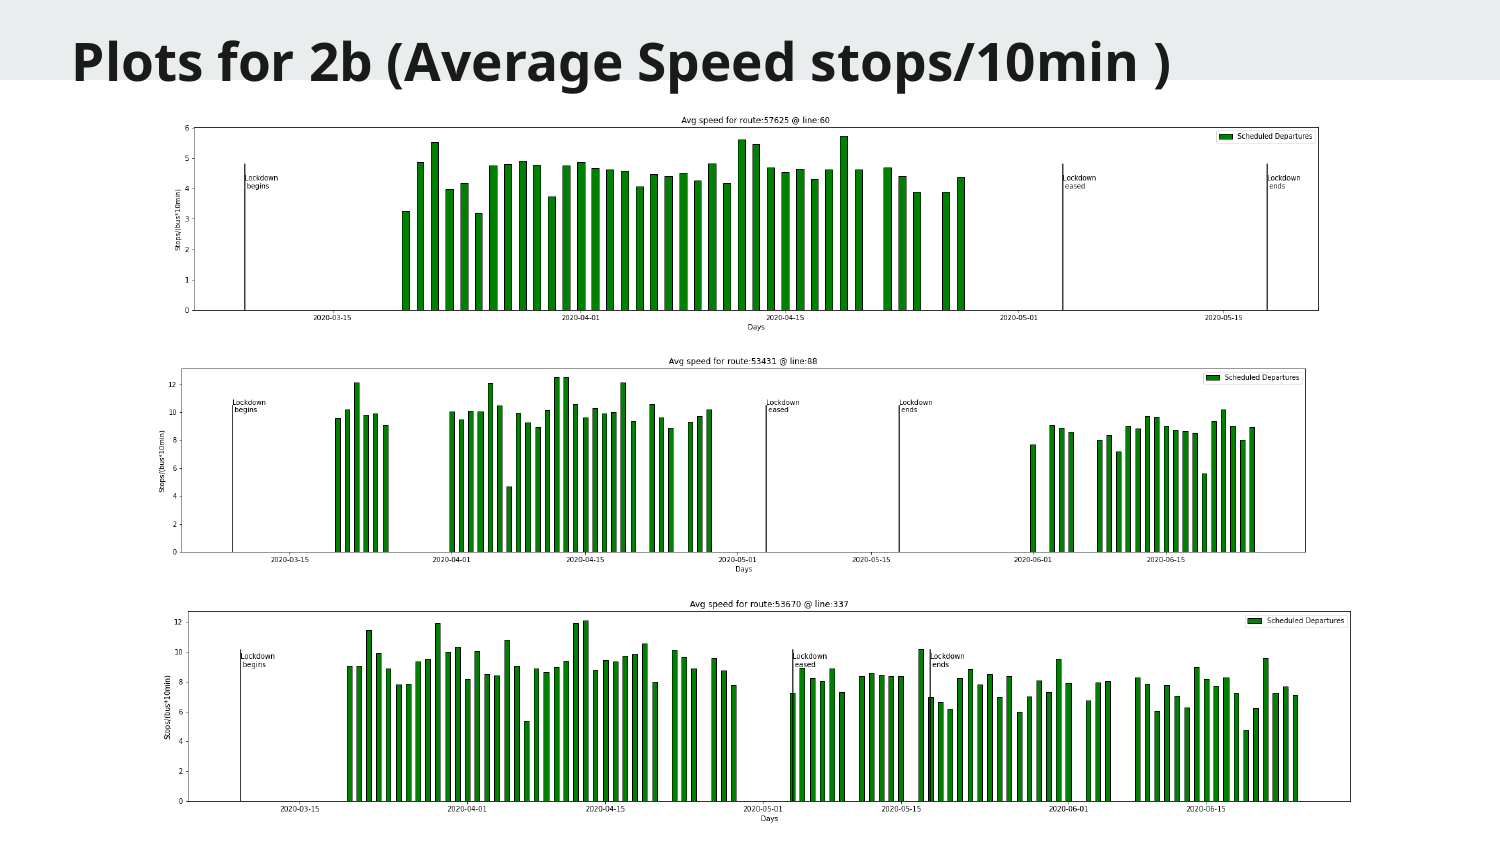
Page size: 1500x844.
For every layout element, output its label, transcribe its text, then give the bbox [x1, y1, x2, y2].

picture [0, 98, 1500, 832]
title Plots for 2b (Average Speed stops/10min ) [56, 12, 1455, 98]
